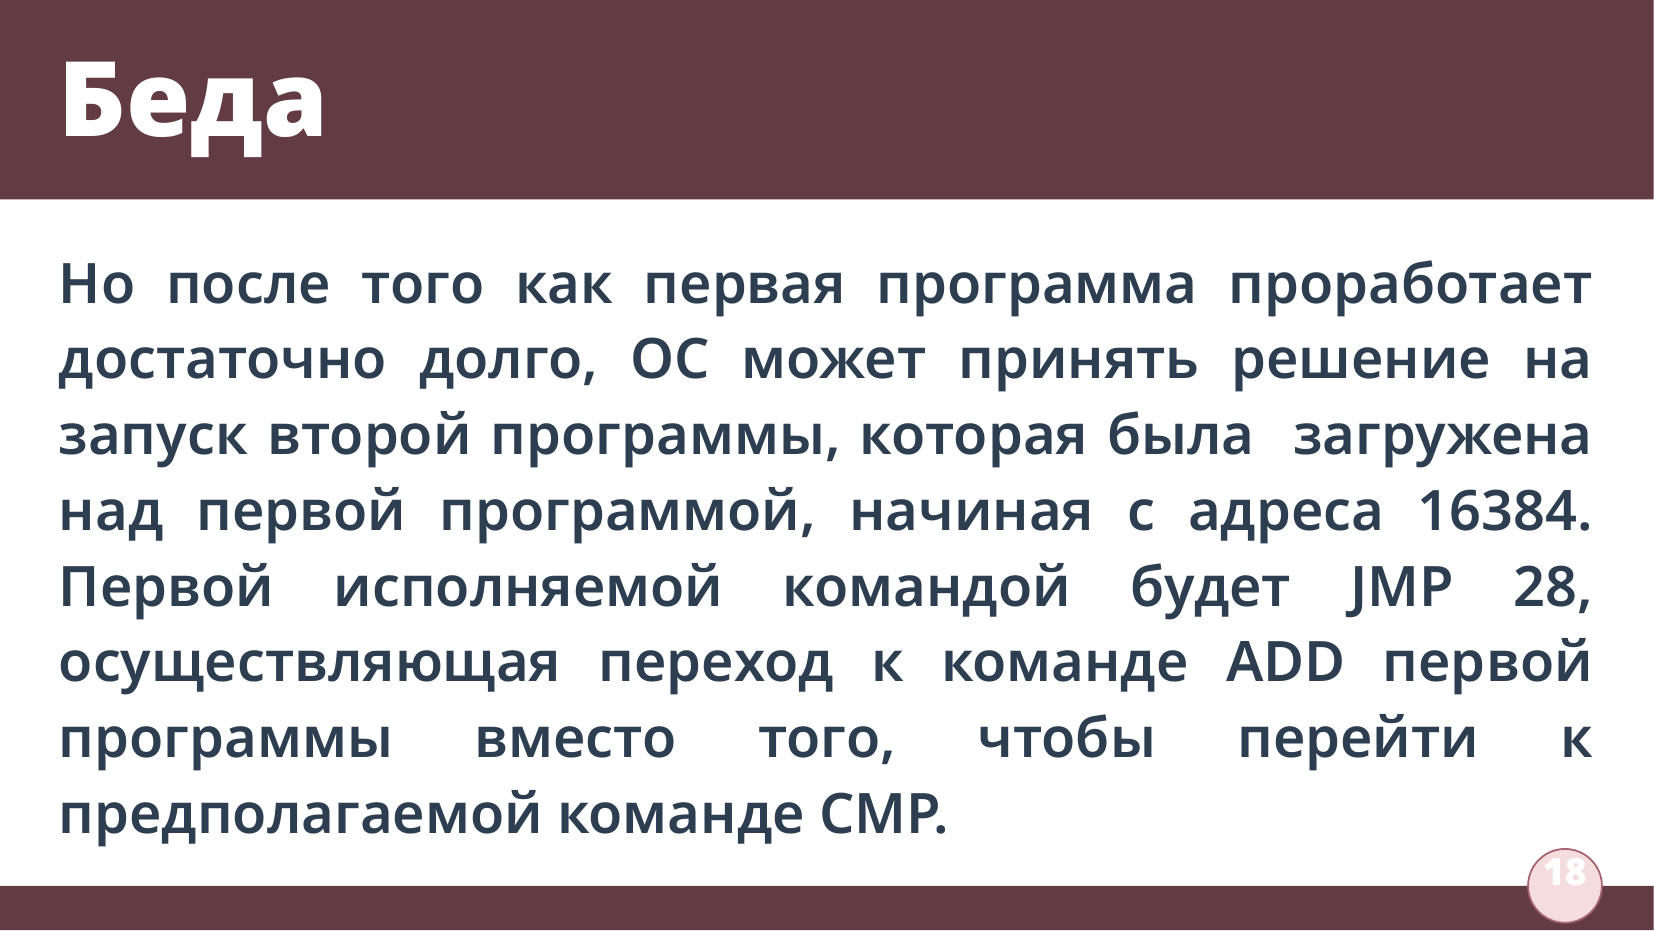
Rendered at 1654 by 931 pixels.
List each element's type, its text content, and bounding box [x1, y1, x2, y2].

list Но после того как первая программа проработает достаточно долго, ОС может принять решение на запуск второй программы, которая была загружена над первой программой, начиная с адреса 16384. Первой исполняемой командой будет JMP 28, осуществляющая переход к команде ADD первой программы вместо того, чтобы перейти к предполагаемой команде CMP. [59, 243, 1595, 864]
title Беда [59, 37, 1595, 155]
